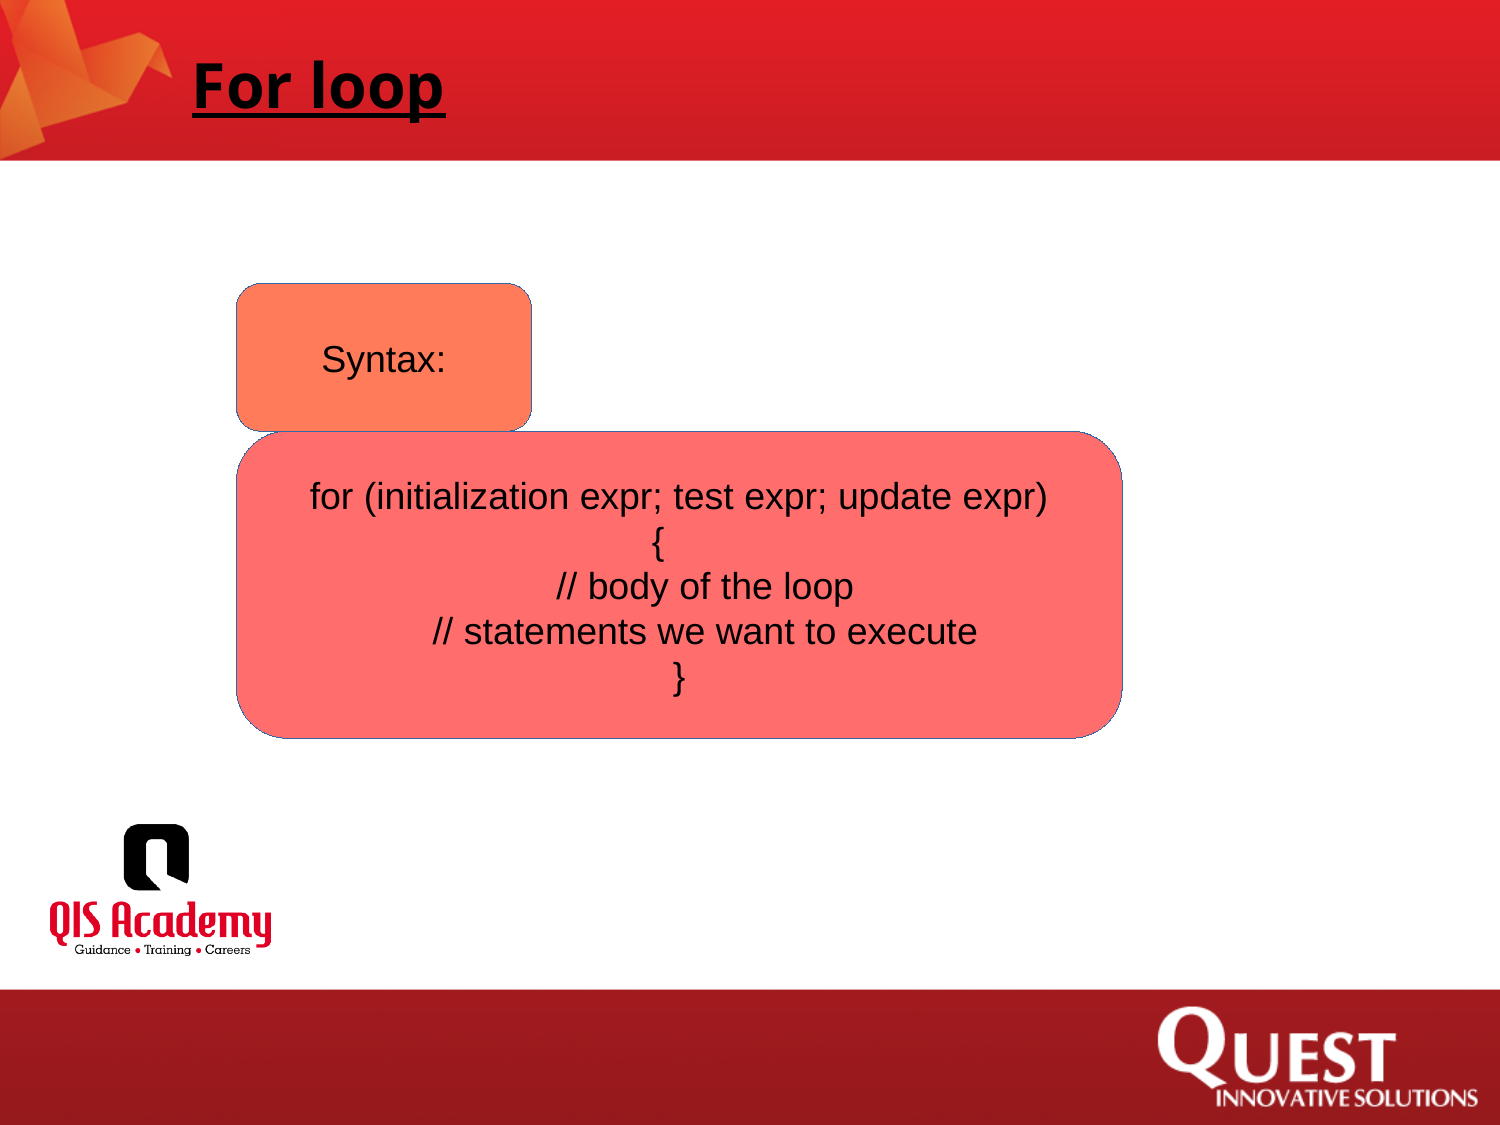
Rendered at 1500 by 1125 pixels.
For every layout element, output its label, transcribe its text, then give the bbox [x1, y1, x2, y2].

title For loop [177, 0, 1500, 178]
picture [0, 0, 1500, 1125]
text_box for (initialization expr; test expr; update expr) { // body of the loop // statements we want to execute } [236, 431, 1123, 739]
text_box Syntax: [236, 283, 532, 432]
